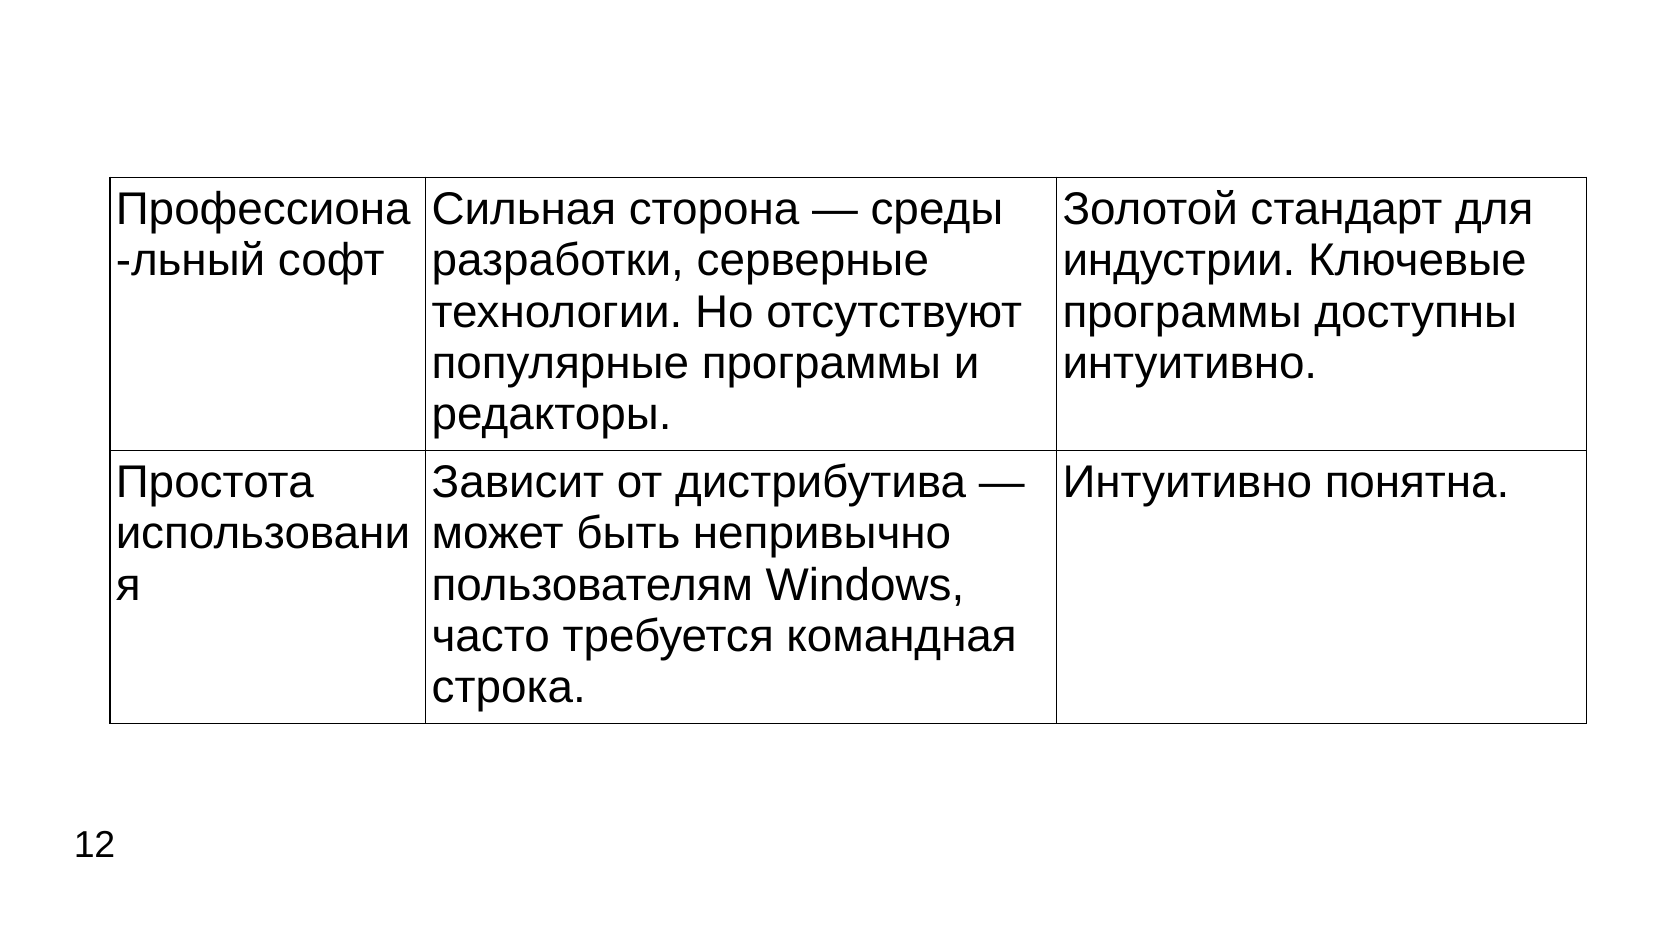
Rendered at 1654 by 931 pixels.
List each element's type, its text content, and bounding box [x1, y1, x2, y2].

table_header Золотой стандарт для индустрии. Ключевые программы доступны интуитивно. [1057, 178, 1586, 450]
text_box <номер> [59, 815, 621, 886]
table_header Профессиона-льный софт [111, 178, 425, 450]
table_cell Интуитивно понятна. [1057, 451, 1586, 723]
table_cell Зависит от дистрибутива — может быть непривычно пользователям Windows, часто требуется командная строка. [426, 451, 1056, 723]
table_cell Простота использования [111, 451, 425, 723]
table_header Сильная сторона — среды разработки, серверные технологии. Но отсутствуют популярные программы и редакторы. [426, 178, 1056, 450]
